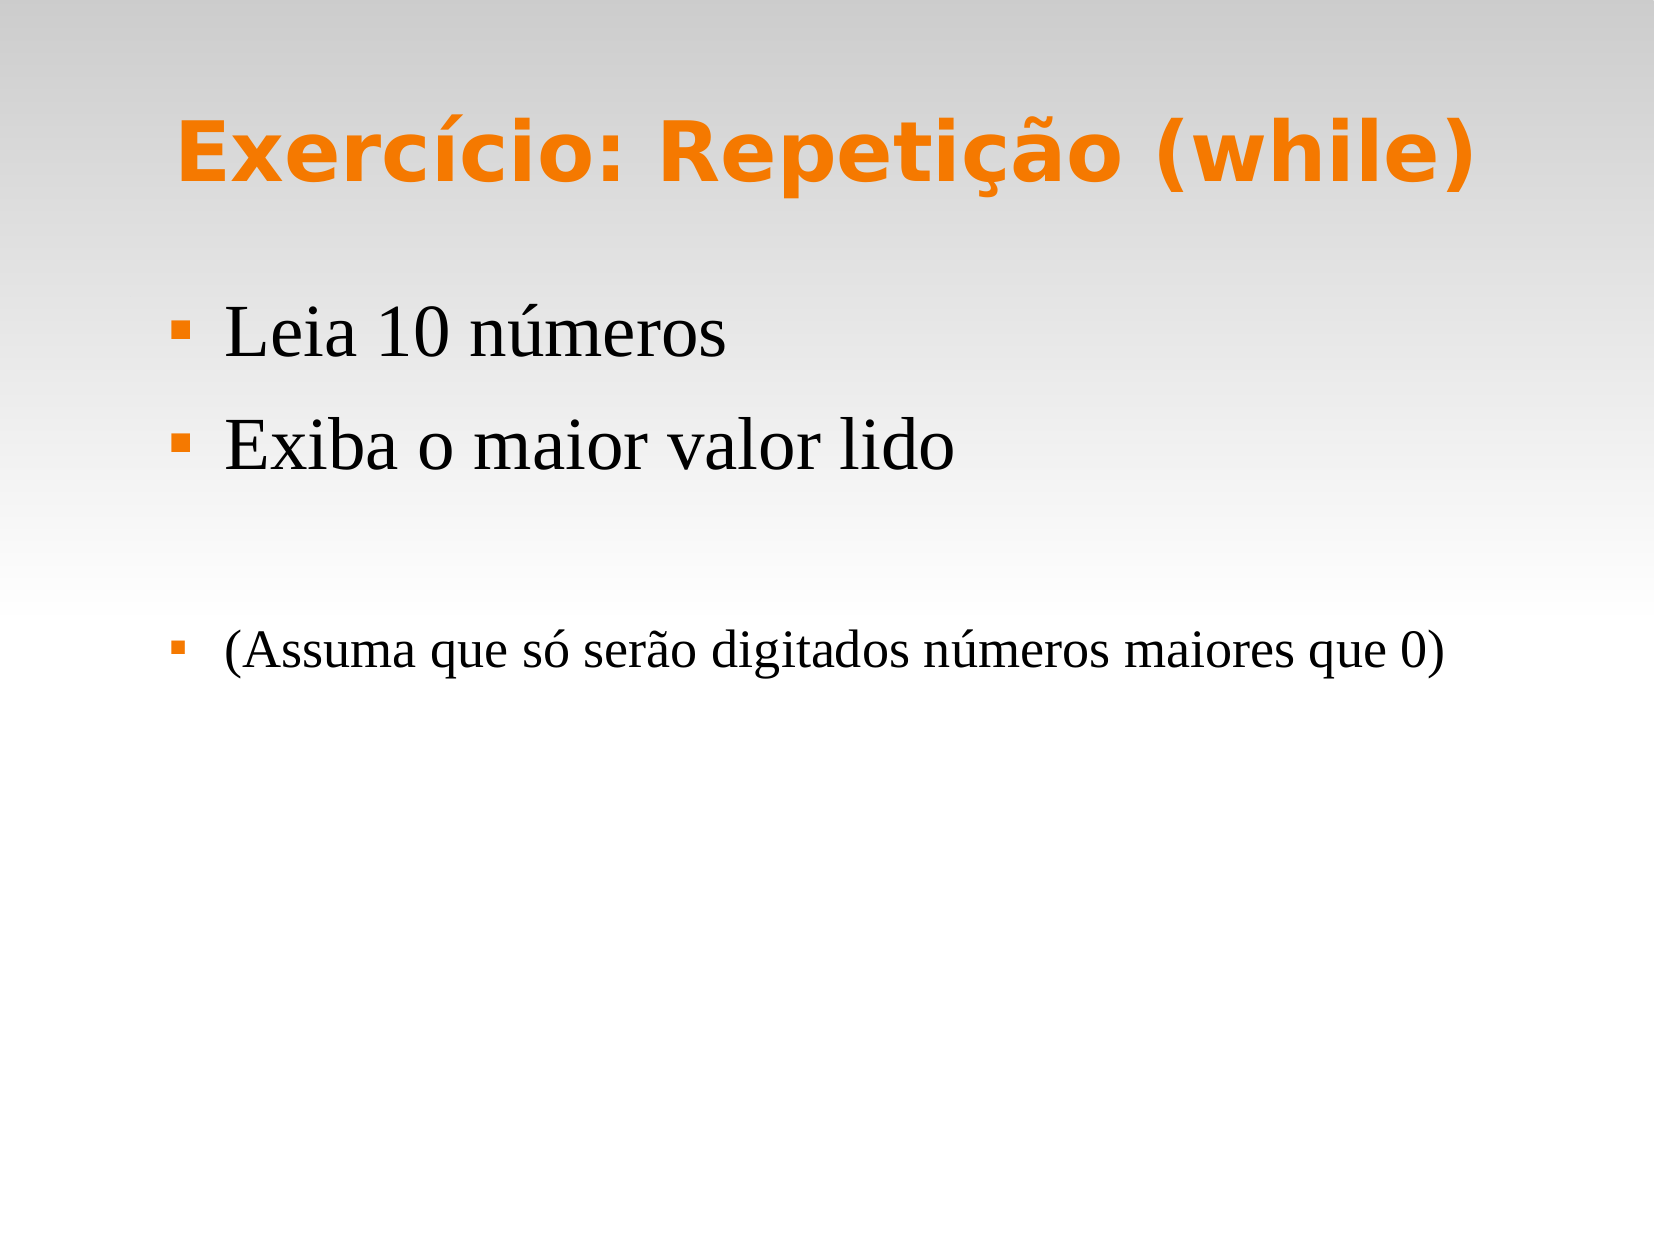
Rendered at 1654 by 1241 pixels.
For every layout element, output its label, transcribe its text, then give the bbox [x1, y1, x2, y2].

title Exercício: Repetição (while) [82, 49, 1571, 257]
list Leia 10 números Exiba o maior valor lido (Assuma que só serão digitados números maiores que 0) [82, 290, 1571, 1109]
